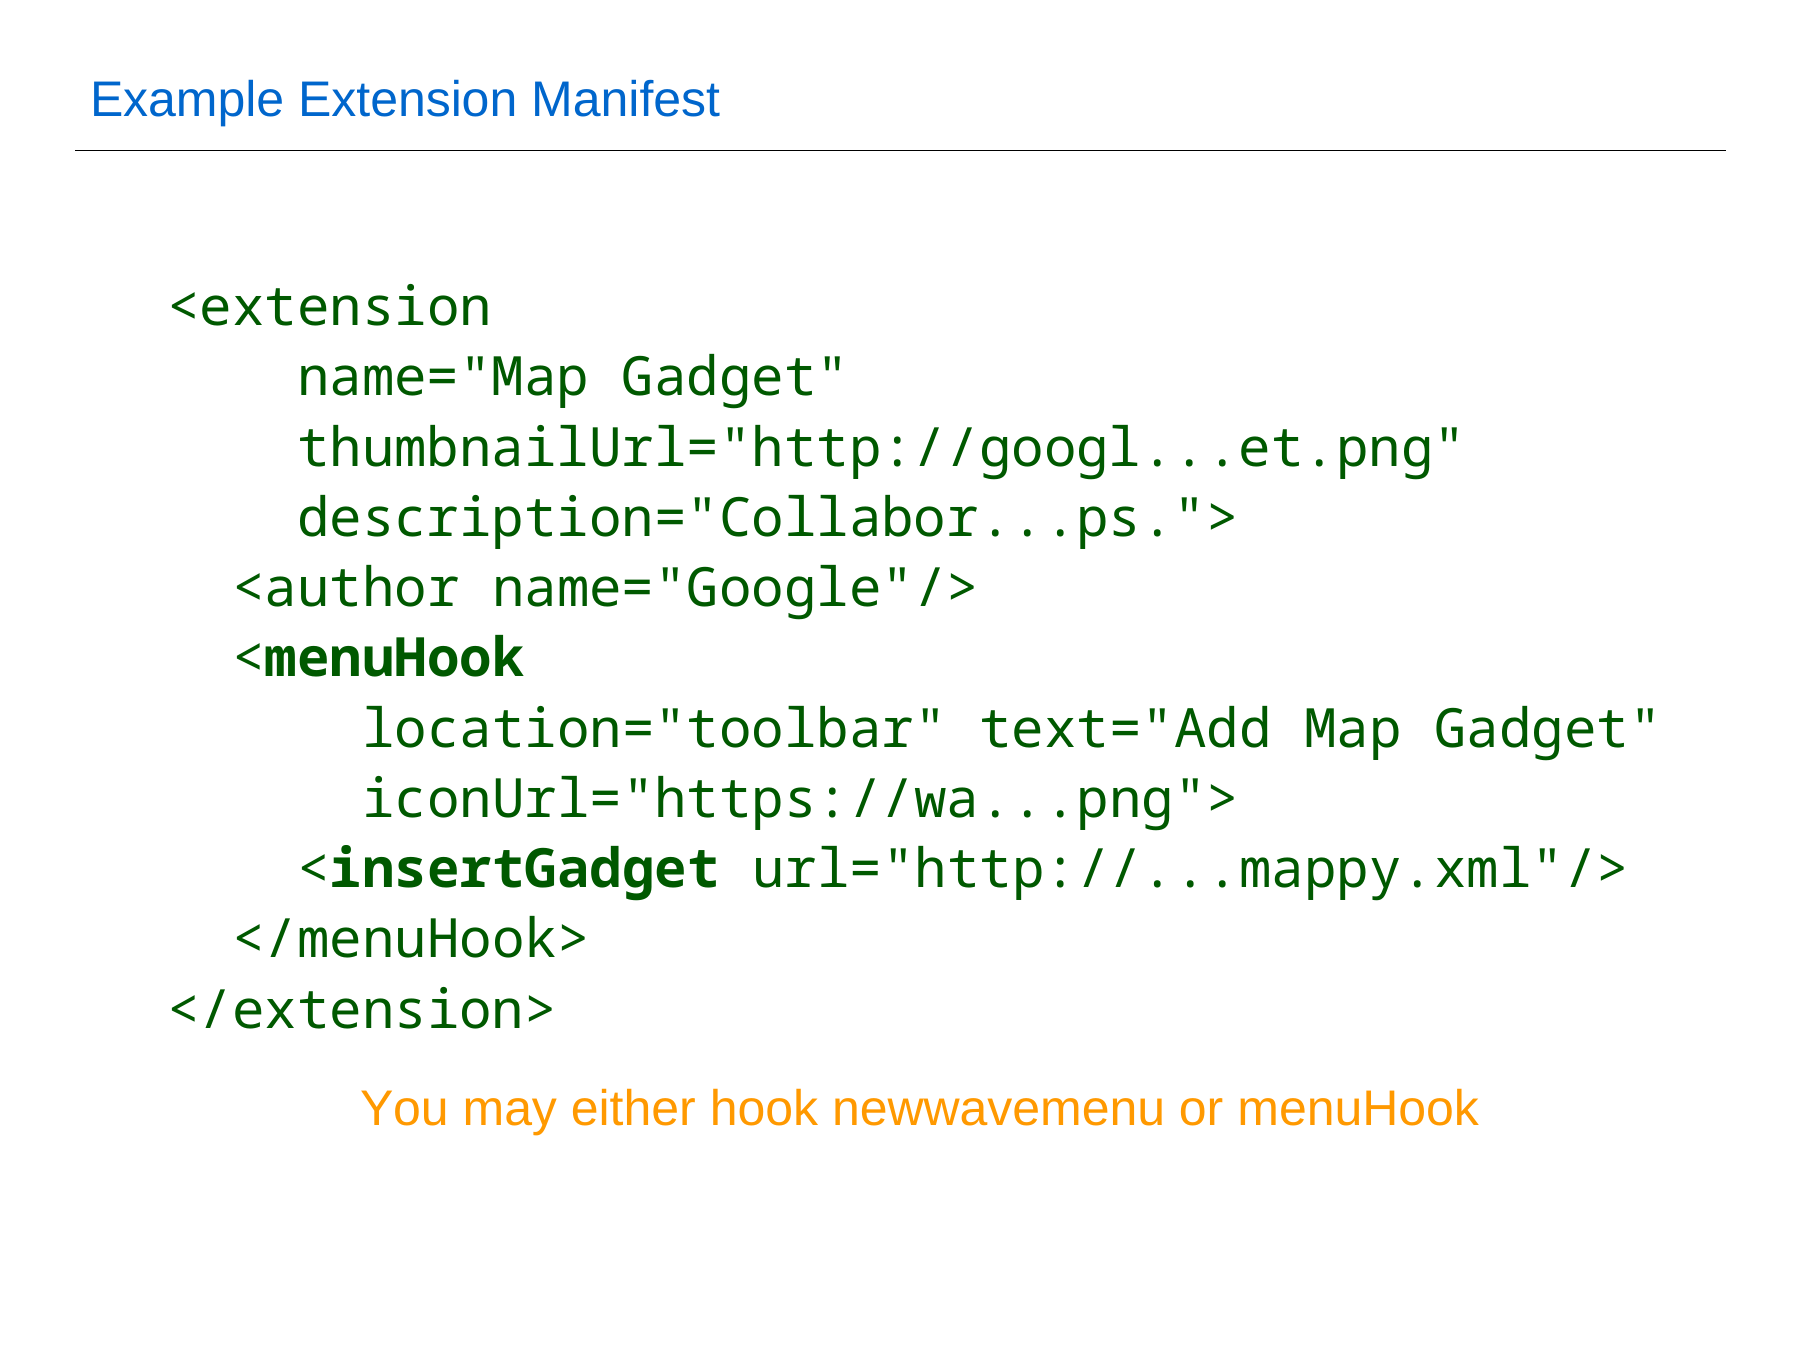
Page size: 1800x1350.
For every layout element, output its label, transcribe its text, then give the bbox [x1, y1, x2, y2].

text_box <extension name="Map Gadget" thumbnailUrl="http://googl...et.png" description="Collabor...ps."> <author name="Google"/> <menuHook location="toolbar" text="Add Map Gadget" iconUrl="https://wa...png"> <insertGadget url="http://...mappy.xml"/> </menuHook> </extension> [167, 269, 1663, 1043]
text_box You may either hook newwavemenu or menuHook [360, 1080, 1711, 1161]
title Example Extension Manifest [90, 53, 1710, 149]
